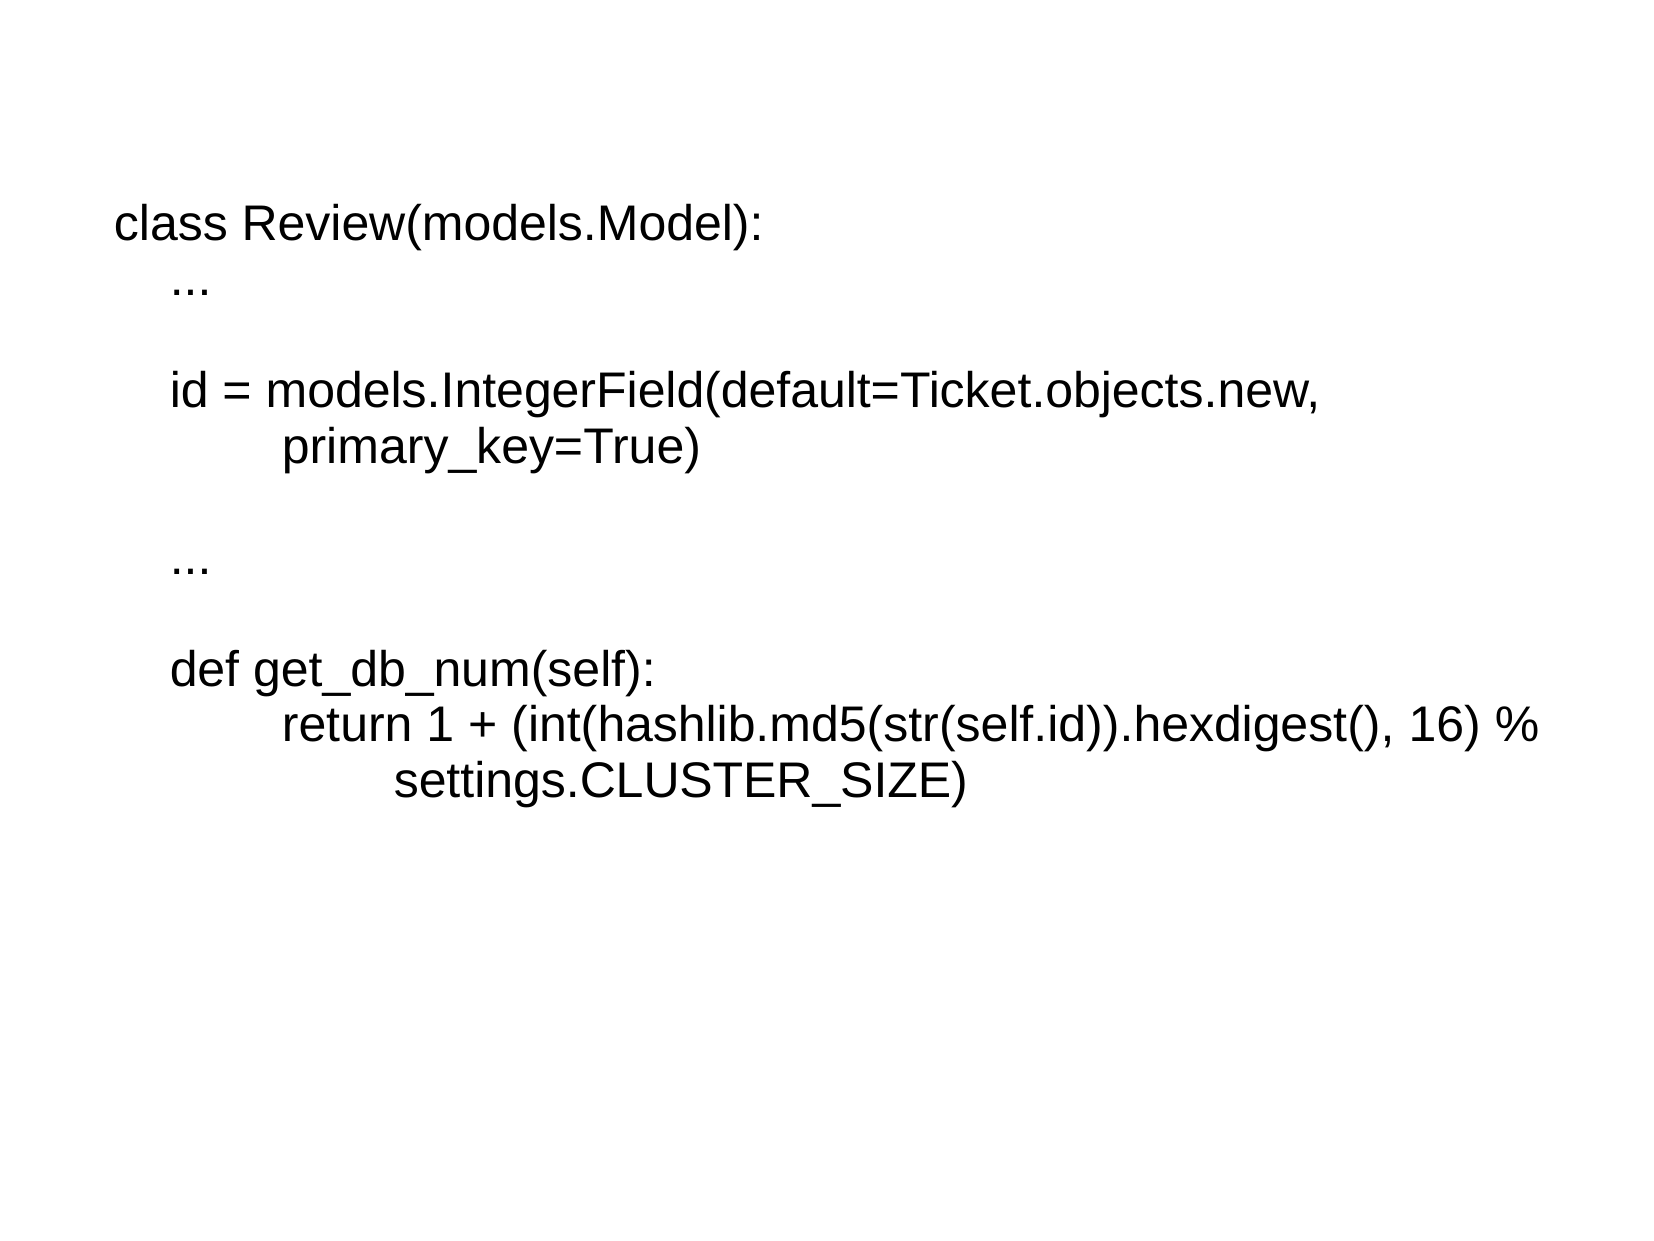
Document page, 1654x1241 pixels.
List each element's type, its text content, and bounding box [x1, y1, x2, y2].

text_box class Review(models.Model): ... id = models.IntegerField(default=Ticket.objects.new, primary_key=True) ... def get_db_num(self): return 1 + (int(hashlib.md5(str(self.id)).hexdigest(), 16) % settings.CLUSTER_SIZE) [99, 187, 1555, 872]
